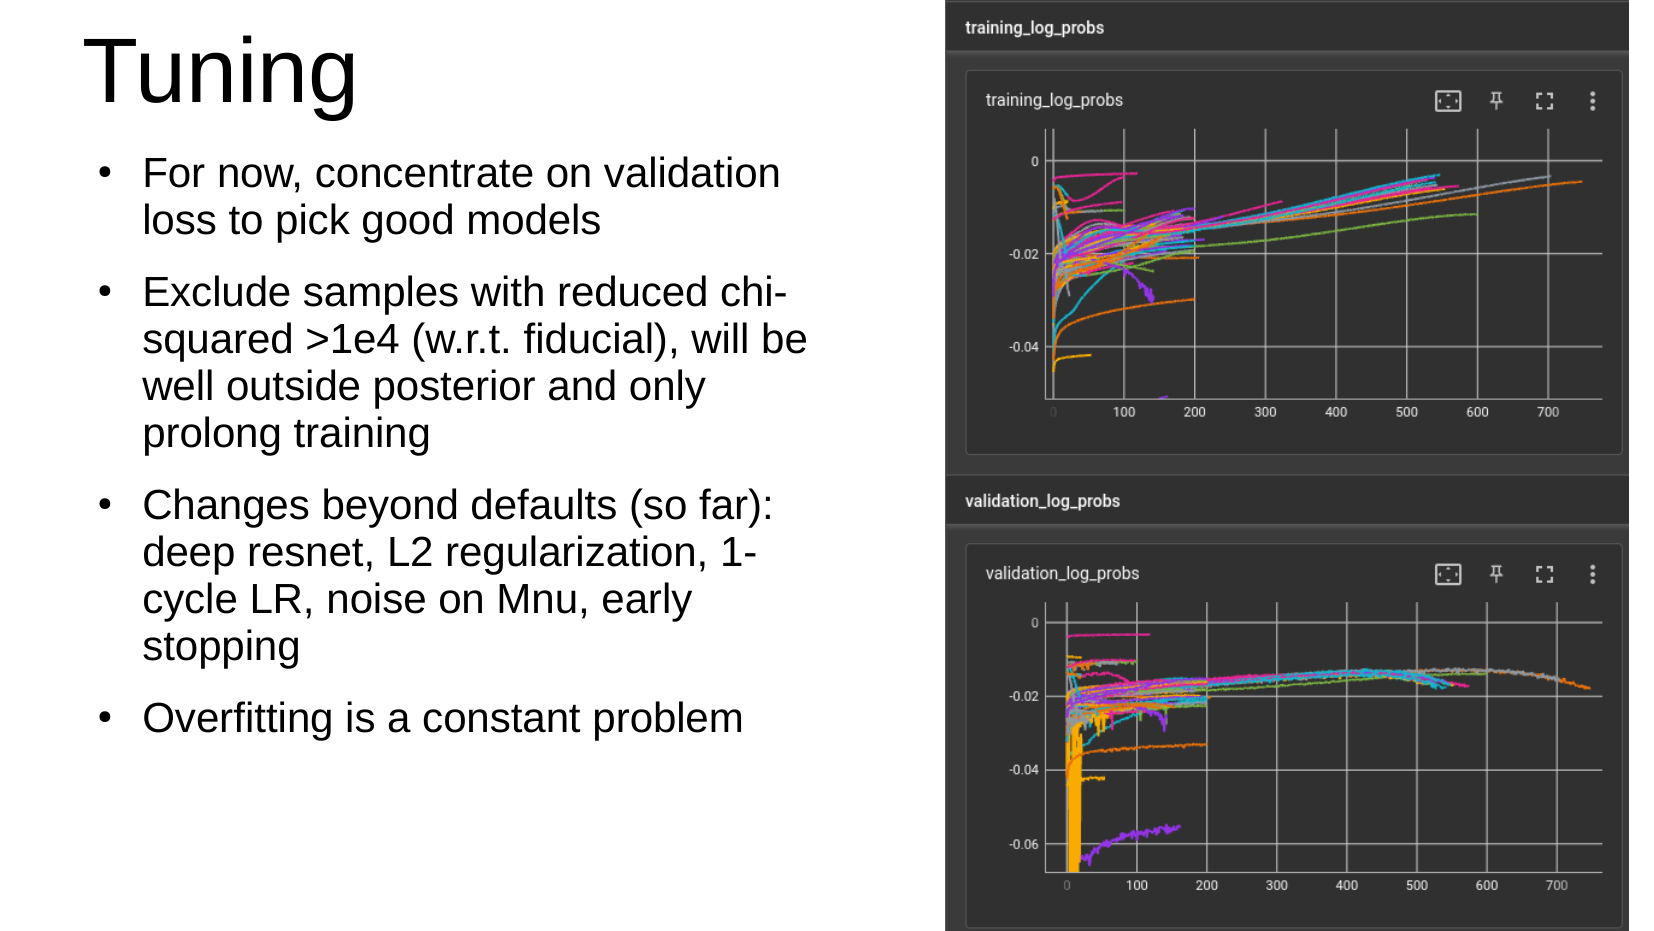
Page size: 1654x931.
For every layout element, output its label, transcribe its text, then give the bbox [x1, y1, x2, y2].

picture [945, 0, 1629, 931]
title Tuning [82, 19, 945, 123]
list For now, concentrate on validation loss to pick good models Exclude samples with reduced chi-squared >1e4 (w.r.t. fiducial), will be well outside posterior and only prolong training Changes beyond defaults (so far): deep resnet, L2 regularization, 1-cycle LR, noise on Mnu, early stopping Overfitting is a constant problem [82, 150, 841, 751]
